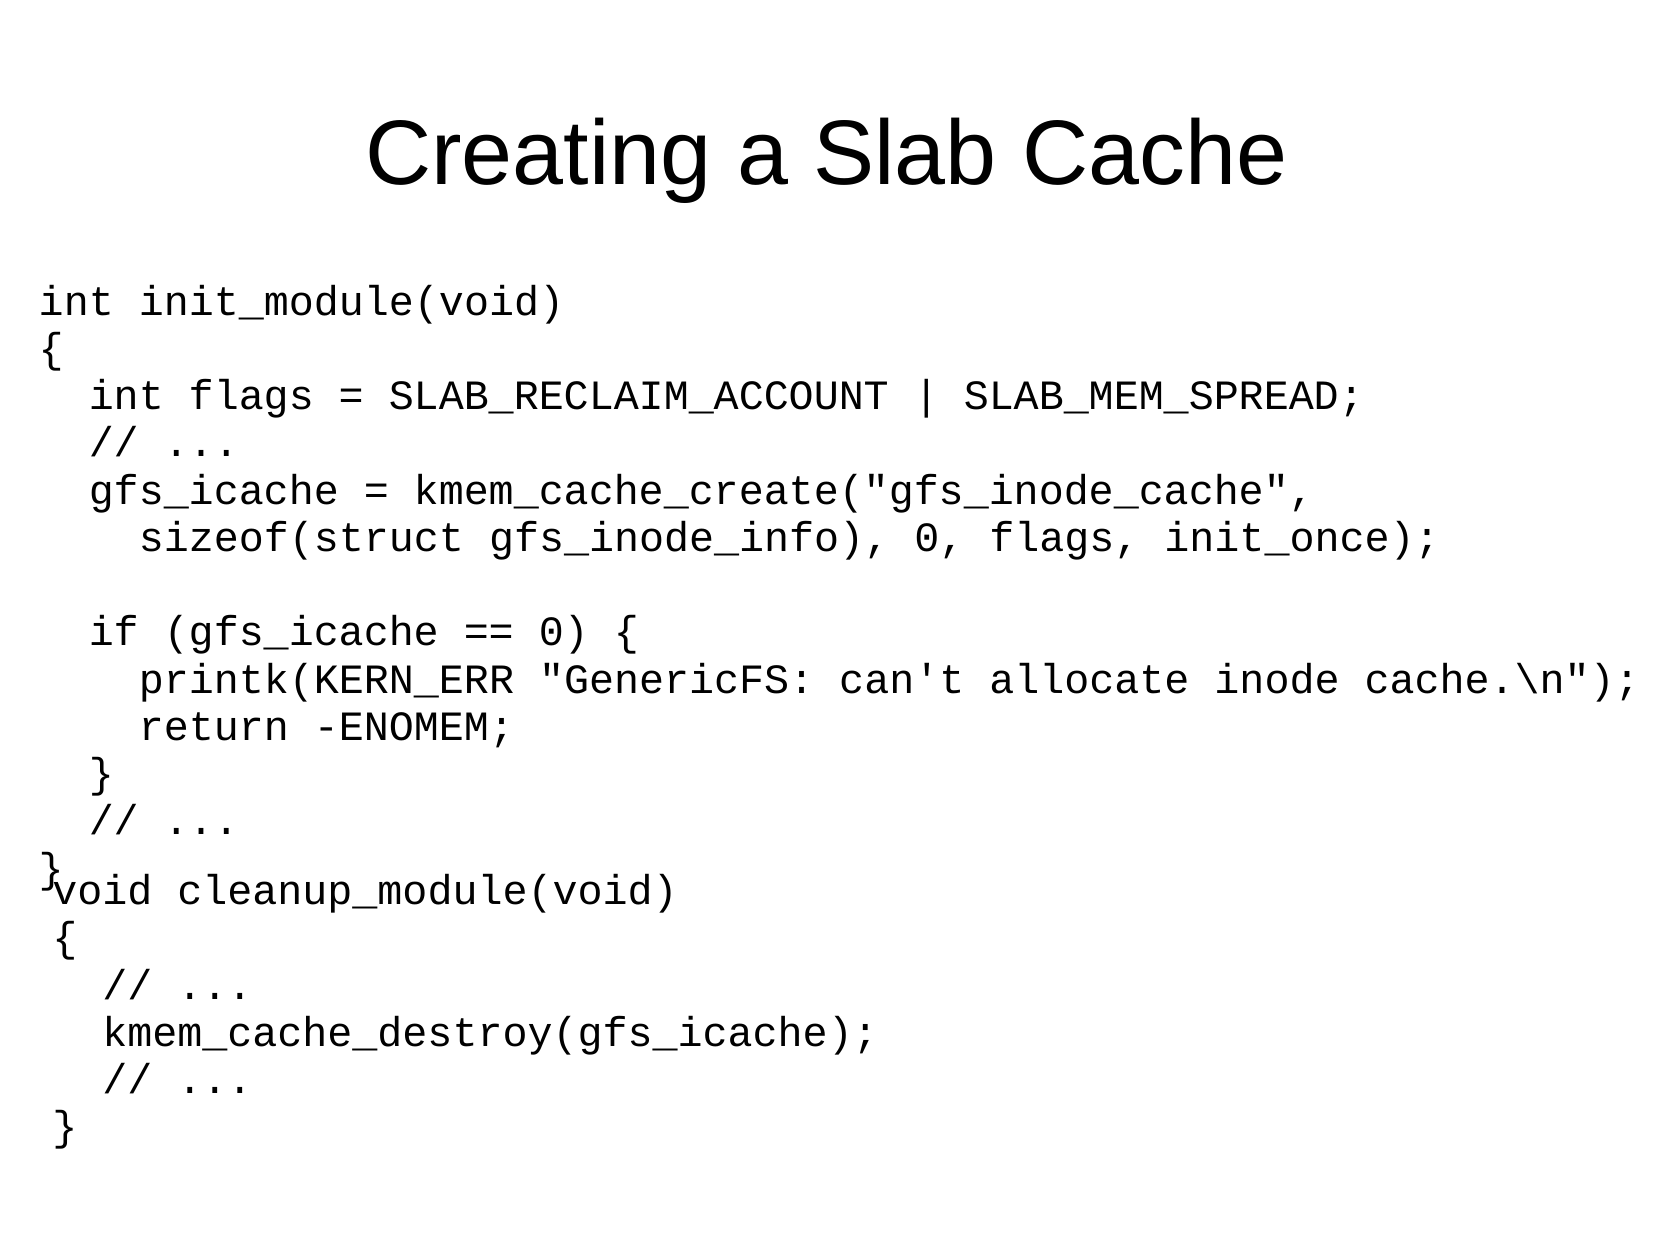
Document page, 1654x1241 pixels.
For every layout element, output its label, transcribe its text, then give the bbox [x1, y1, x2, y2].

text_box int init_module(void) { int flags = SLAB_RECLAIM_ACCOUNT | SLAB_MEM_SPREAD; // ... gfs_icache = kmem_cache_create("gfs_inode_cache", sizeof(struct gfs_inode_info), 0, flags, init_once); if (gfs_icache == 0) { printk(KERN_ERR "GenericFS: can't allocate inode cache.\n"); return -ENOMEM; } // ... } [23, 273, 1654, 915]
text_box void cleanup_module(void) { // ... kmem_cache_destroy(gfs_icache); // ... } [37, 862, 893, 1191]
title Creating a Slab Cache [82, 49, 1571, 257]
